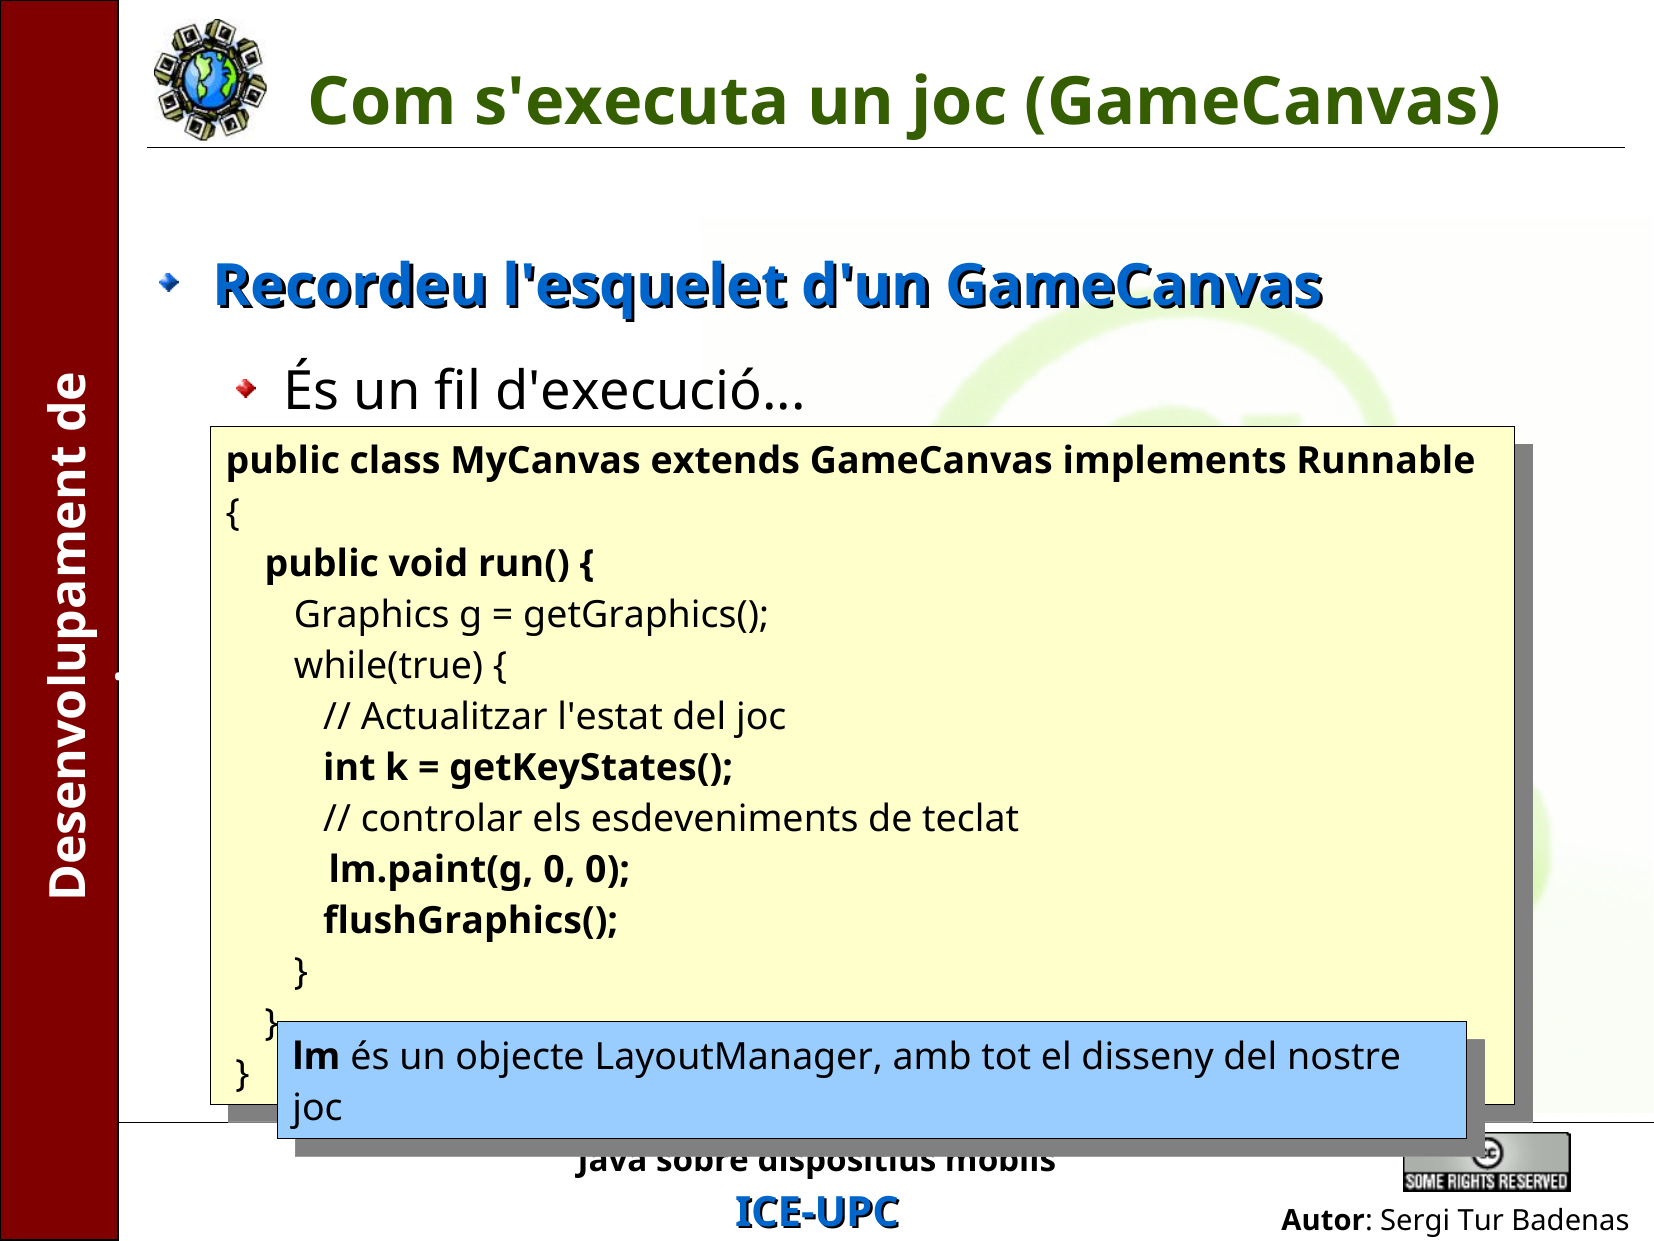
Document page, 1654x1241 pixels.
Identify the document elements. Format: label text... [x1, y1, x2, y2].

picture [1403, 1132, 1571, 1192]
list Recordeu l'esquelet d'un GameCanvas És un fil d'execució... [141, 242, 1630, 1078]
picture [154, 19, 268, 142]
text_box lm és un objecte LayoutManager, amb tot el disseny del nostre joc [277, 1021, 1467, 1082]
picture [700, 217, 1654, 1113]
text_box public class MyCanvas extends GameCanvas implements Runnable { public void run() { Graphics g = getGraphics(); while(true) { // Actualitzar l'estat del joc int k = getKeyStates(); // controlar els esdeveniments de teclat lm.paint(g, 0, 0); flushGraphics(); } } } [210, 426, 1515, 983]
title Com s'executa un joc (GameCanvas) [194, 56, 1616, 141]
